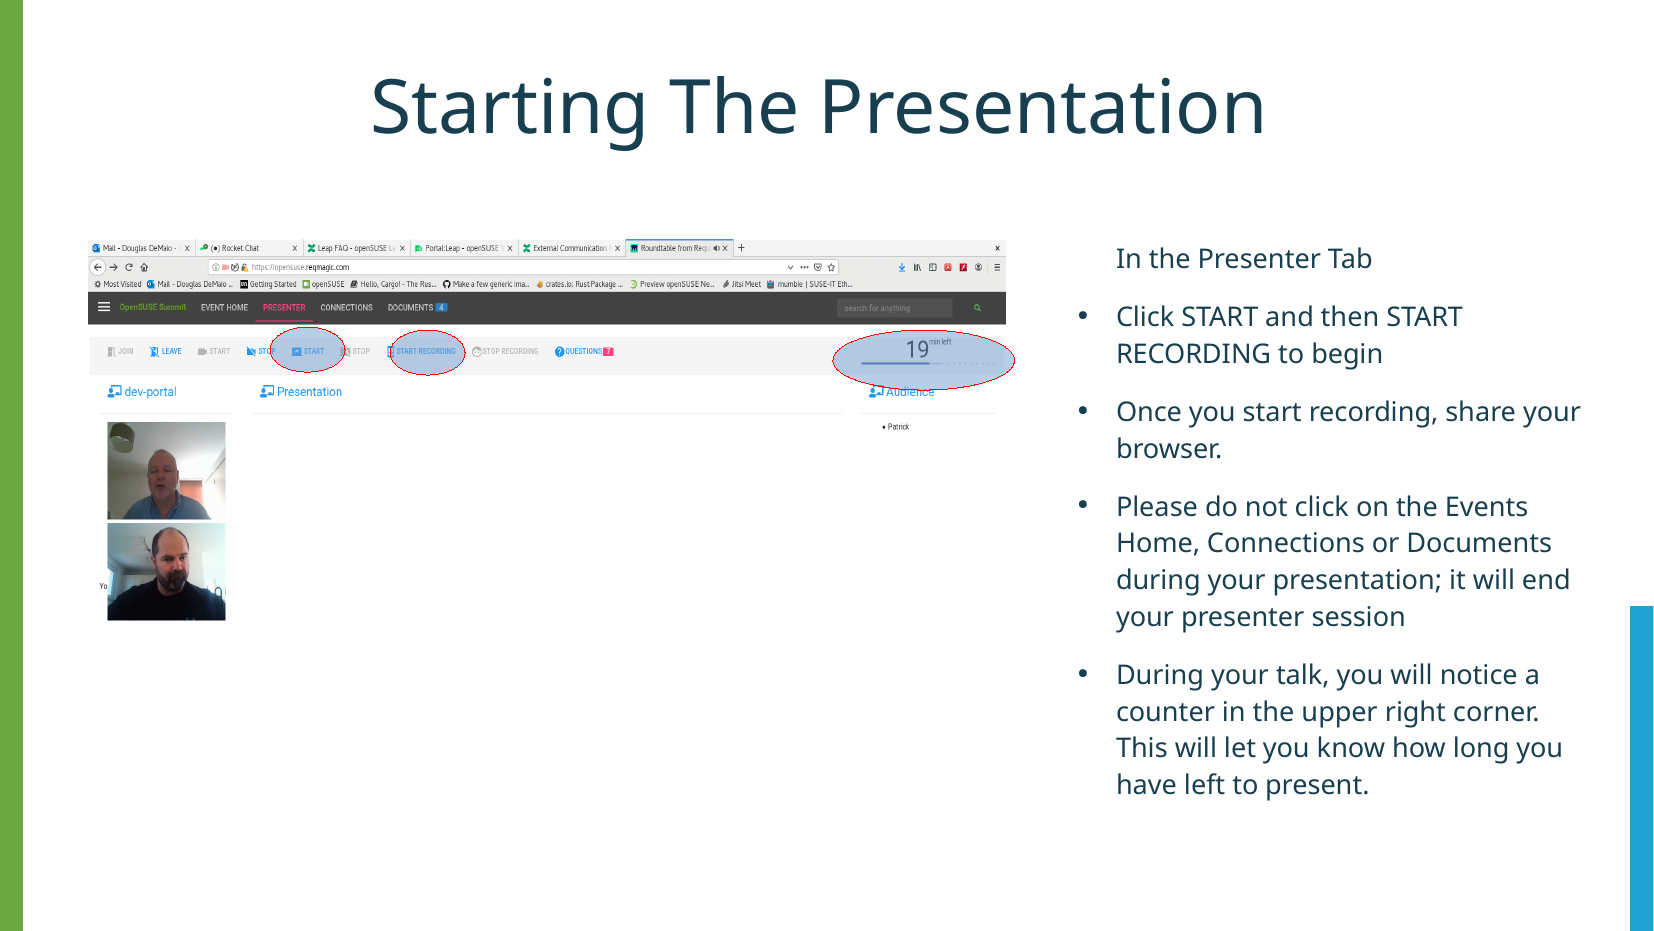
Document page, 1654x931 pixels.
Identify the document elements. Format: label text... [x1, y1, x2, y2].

title Starting The Presentation [0, 15, 1654, 194]
text_box [832, 330, 1015, 391]
picture [88, 239, 1006, 796]
list In the Presenter Tab Click START and then START RECORDING to begin Once you start recording, share your browser. Please do not click on the Events Home, Connections or Documents during your presentation; it will end your presenter session During your talk, you will notice a counter in the upper right corner. This will let you know how long you have left to present. [1065, 240, 1591, 811]
text_box [390, 330, 466, 376]
text_box [270, 327, 346, 373]
